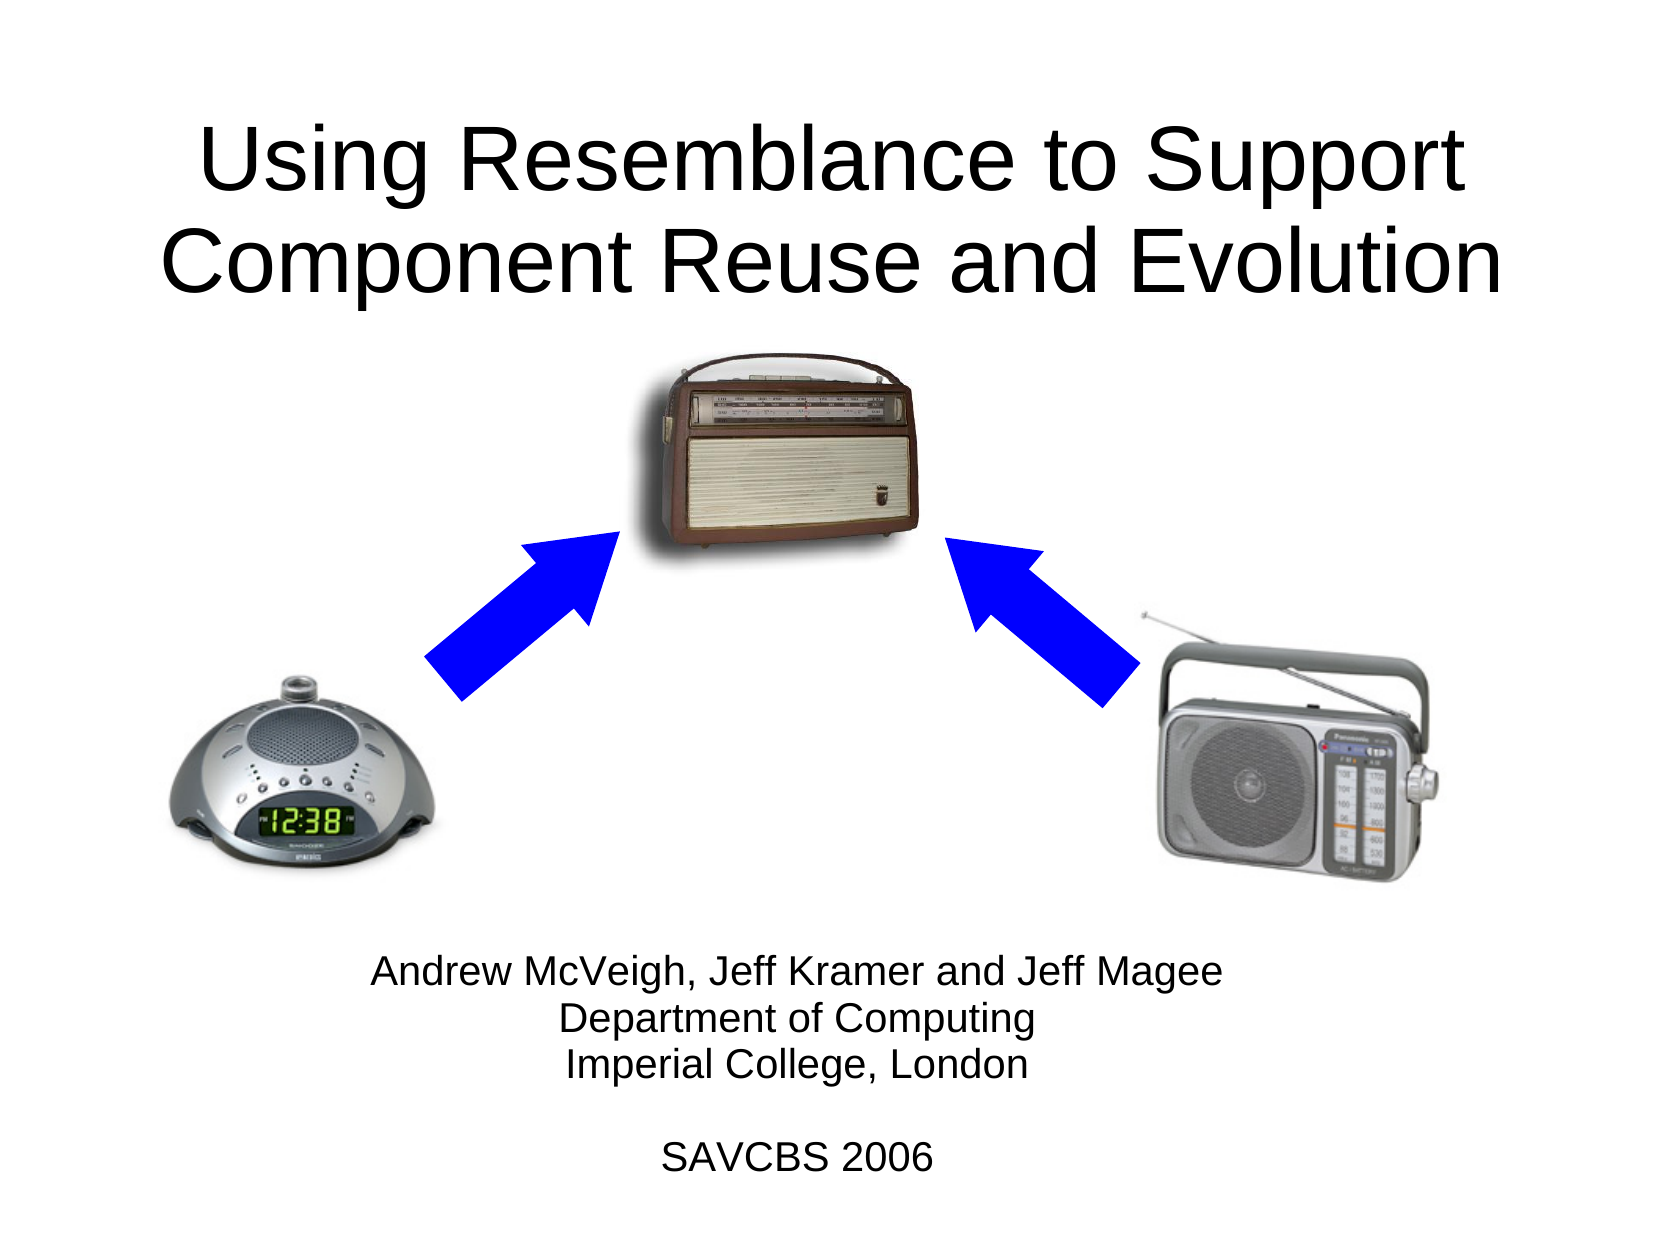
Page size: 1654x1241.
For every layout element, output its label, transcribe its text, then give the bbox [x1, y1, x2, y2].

picture [1134, 590, 1447, 904]
picture [147, 620, 461, 933]
picture [605, 324, 975, 599]
title Using Resemblance to Support Component Reuse and Evolution [88, 106, 1577, 314]
title Andrew McVeigh, Jeff Kramer and Jeff Magee Department of Computing Imperial College, London SAVCBS 2006 [295, 947, 1300, 1182]
text_box [461, 679, 1283, 916]
